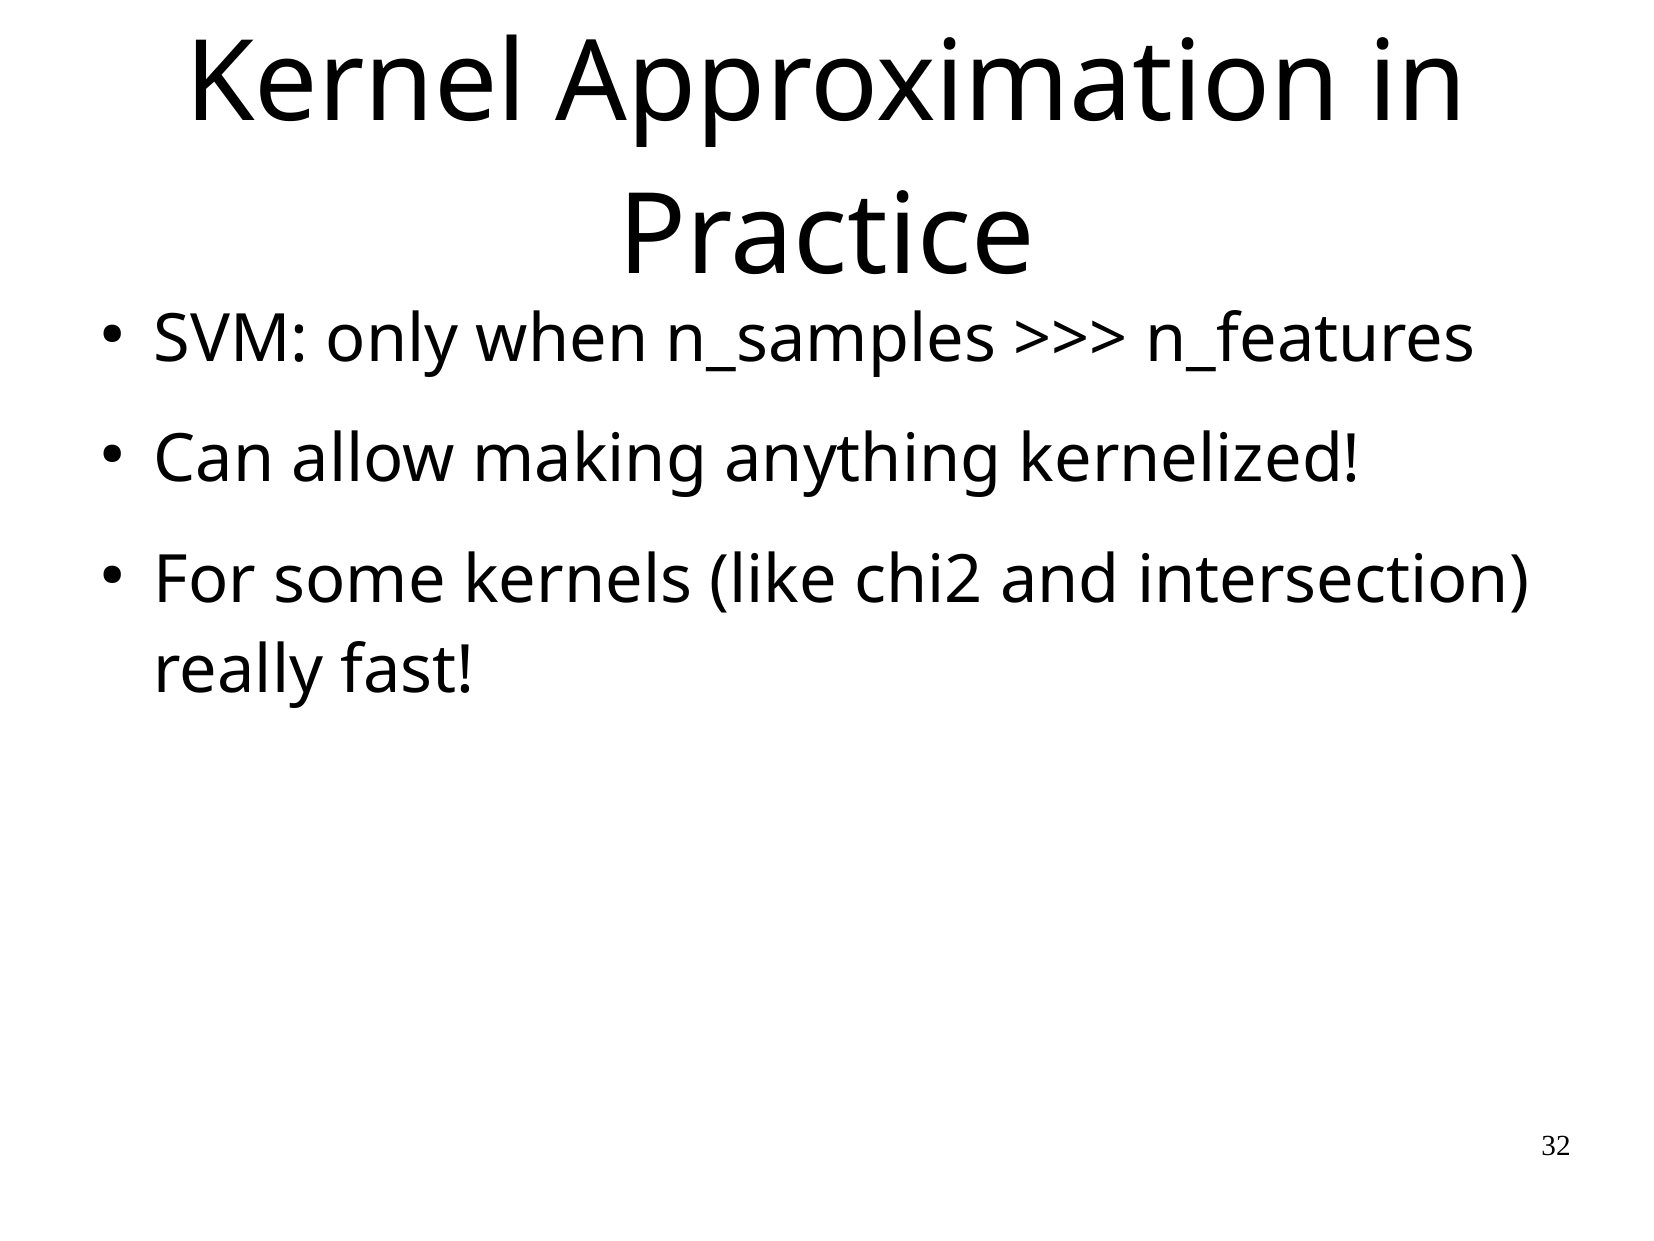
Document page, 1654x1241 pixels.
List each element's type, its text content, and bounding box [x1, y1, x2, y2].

title Kernel Approximation in Practice [82, 49, 1571, 257]
list SVM: only when n_samples >>> n_features Can allow making anything kernelized! For some kernels (like chi2 and intersection) really fast! [82, 290, 1571, 1010]
